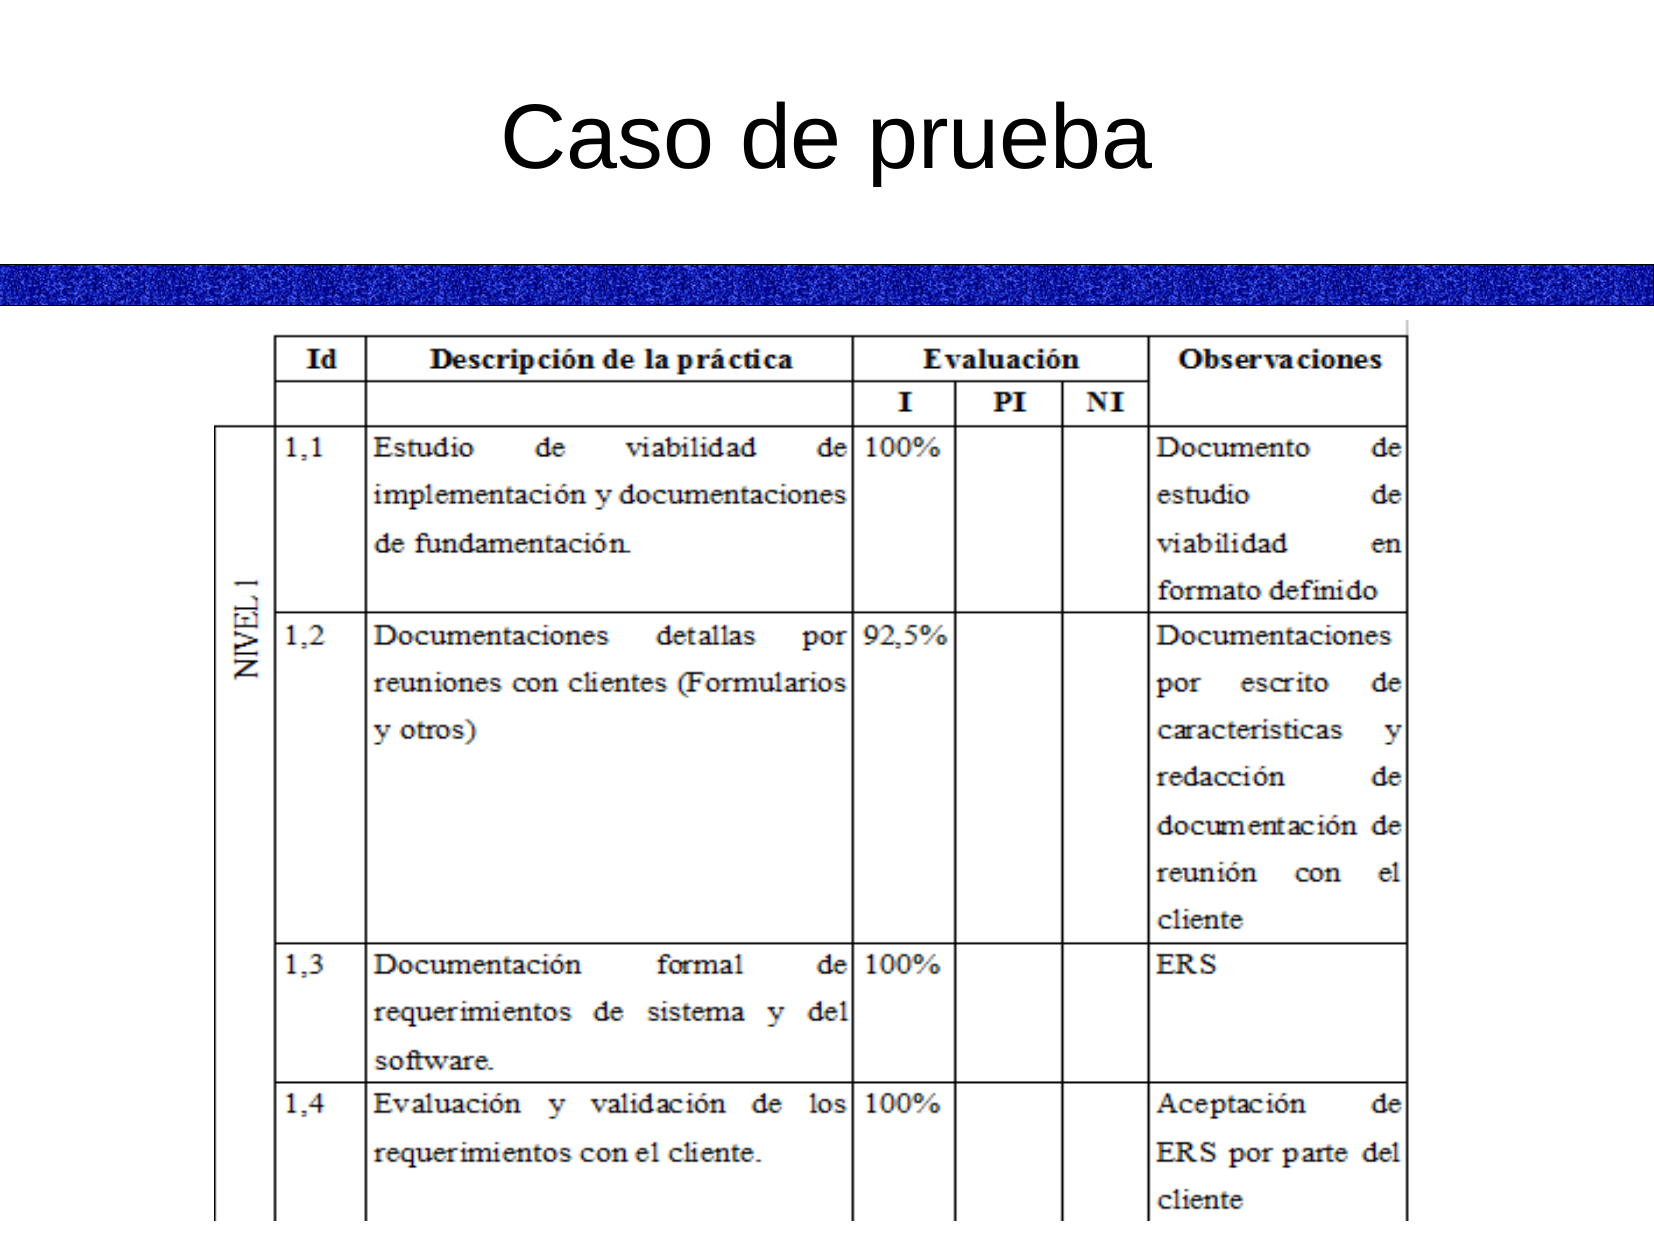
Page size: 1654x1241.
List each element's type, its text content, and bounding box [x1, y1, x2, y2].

picture [0, 265, 1653, 305]
picture [214, 320, 1416, 1221]
title Caso de prueba [58, 14, 1595, 260]
